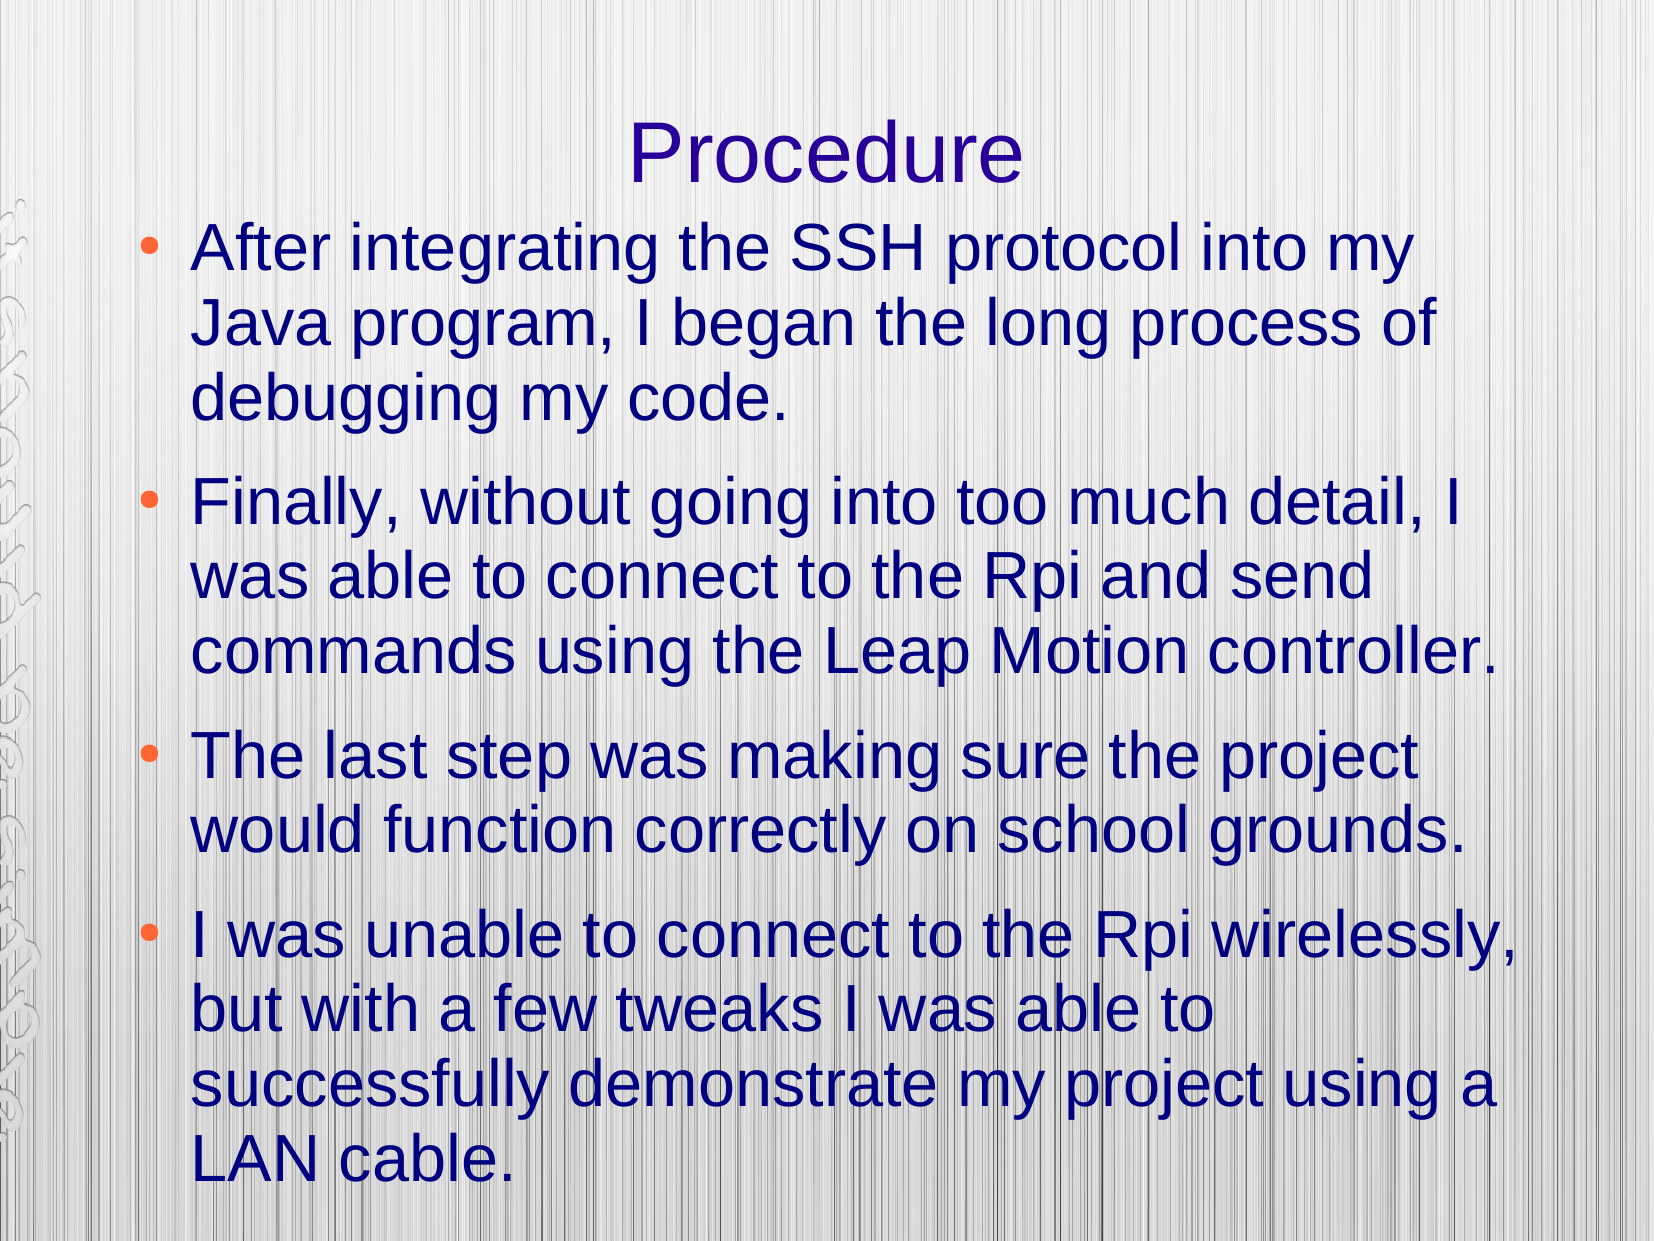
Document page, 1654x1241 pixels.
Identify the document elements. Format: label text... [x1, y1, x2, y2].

picture [0, 0, 1654, 1241]
list After integrating the SSH protocol into my Java program, I began the long process of debugging my code. Finally, without going into too much detail, I was able to connect to the Rpi and send commands using the Leap Motion controller. The last step was making sure the project would function correctly on school grounds. I was unable to connect to the Rpi wirelessly, but with a few tweaks I was able to successfully demonstrate my project using a LAN cable. [120, 210, 1573, 1196]
title Procedure [82, 49, 1571, 257]
